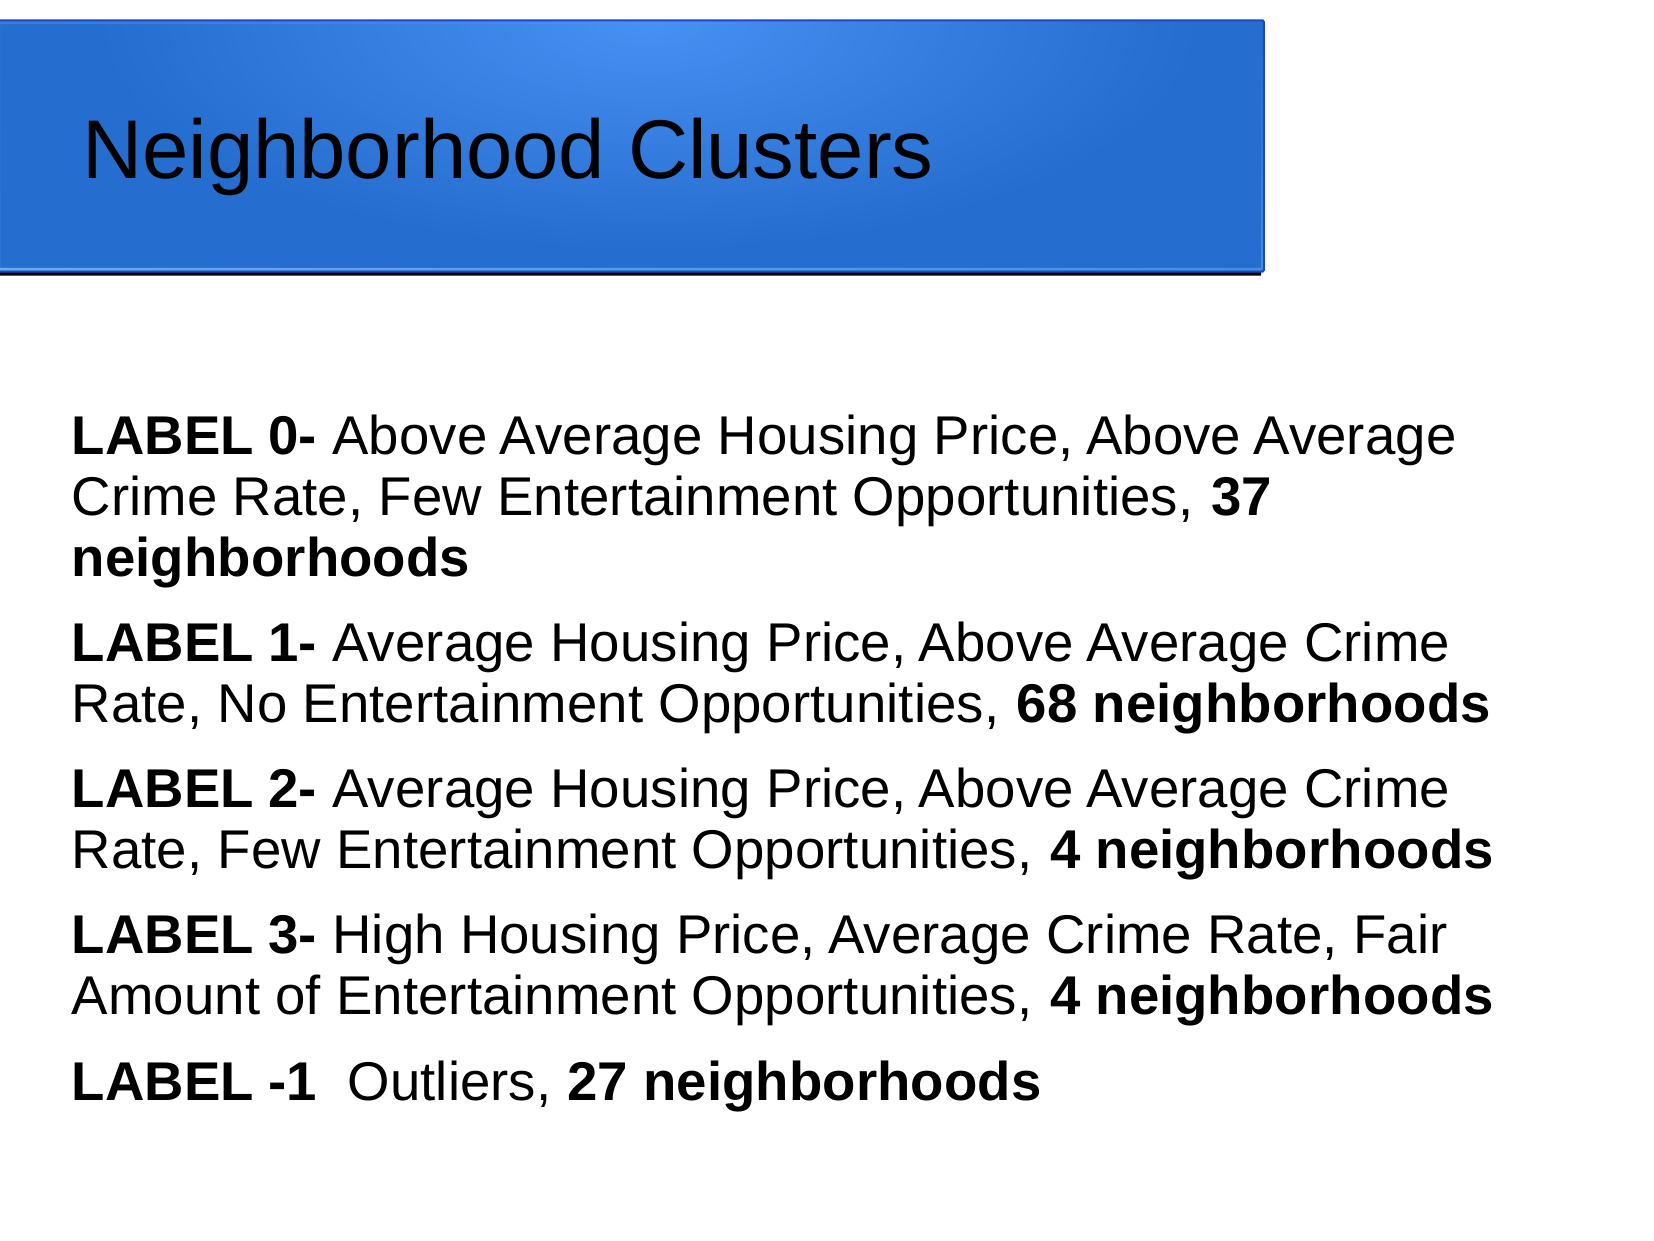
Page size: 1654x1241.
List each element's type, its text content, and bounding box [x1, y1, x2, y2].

title Neighborhood Clusters [82, 47, 1235, 252]
list LABEL 0- Above Average Housing Price, Above Average Crime Rate, Few Entertainment Opportunities, 37 neighborhoods LABEL 1- Average Housing Price, Above Average Crime Rate, No Entertainment Opportunities, 68 neighborhoods LABEL 2- Average Housing Price, Above Average Crime Rate, Few Entertainment Opportunities, 4 neighborhoods LABEL 3- High Housing Price, Average Crime Rate, Fair Amount of Entertainment Opportunities, 4 neighborhoods LABEL -1 Outliers, 27 neighborhoods [71, 405, 1561, 1125]
